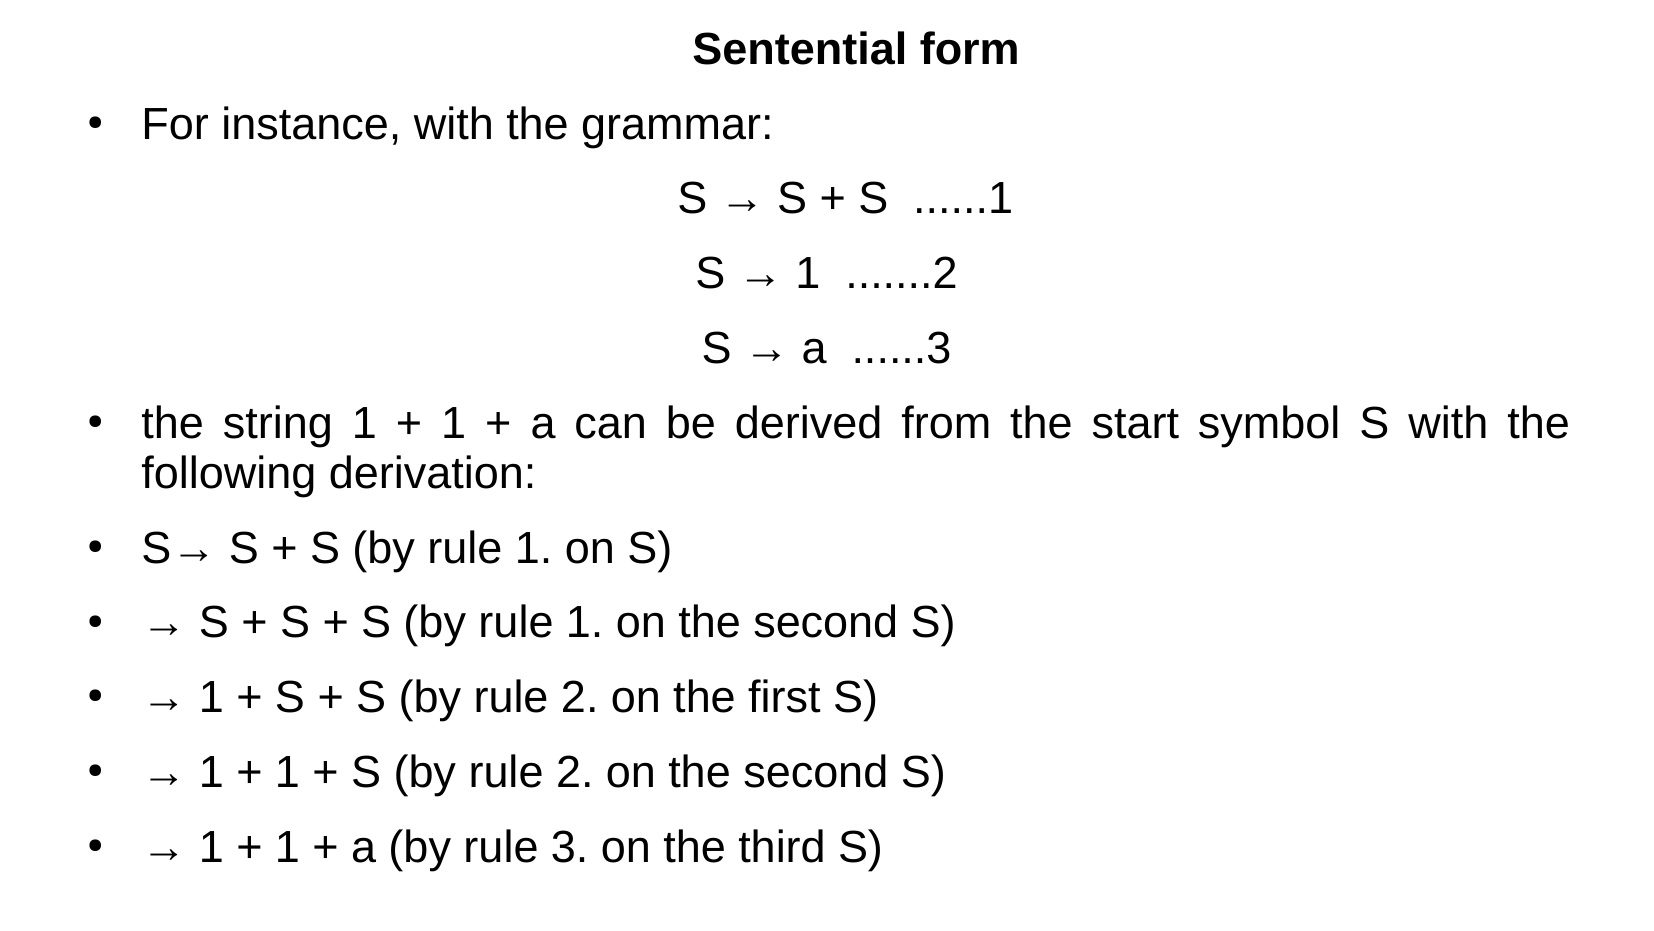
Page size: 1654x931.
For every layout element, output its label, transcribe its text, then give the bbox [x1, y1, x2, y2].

list Sentential form For instance, with the grammar: S → S + S ......1 S → 1 .......2 S → a ......3 the string 1 + 1 + a can be derived from the start symbol S with the following derivation: S→ S + S (by rule 1. on S) → S + S + S (by rule 1. on the second S) → 1 + S + S (by rule 2. on the first S) → 1 + 1 + S (by rule 2. on the second S) → 1 + 1 + a (by rule 3. on the third S) [82, 23, 1571, 875]
